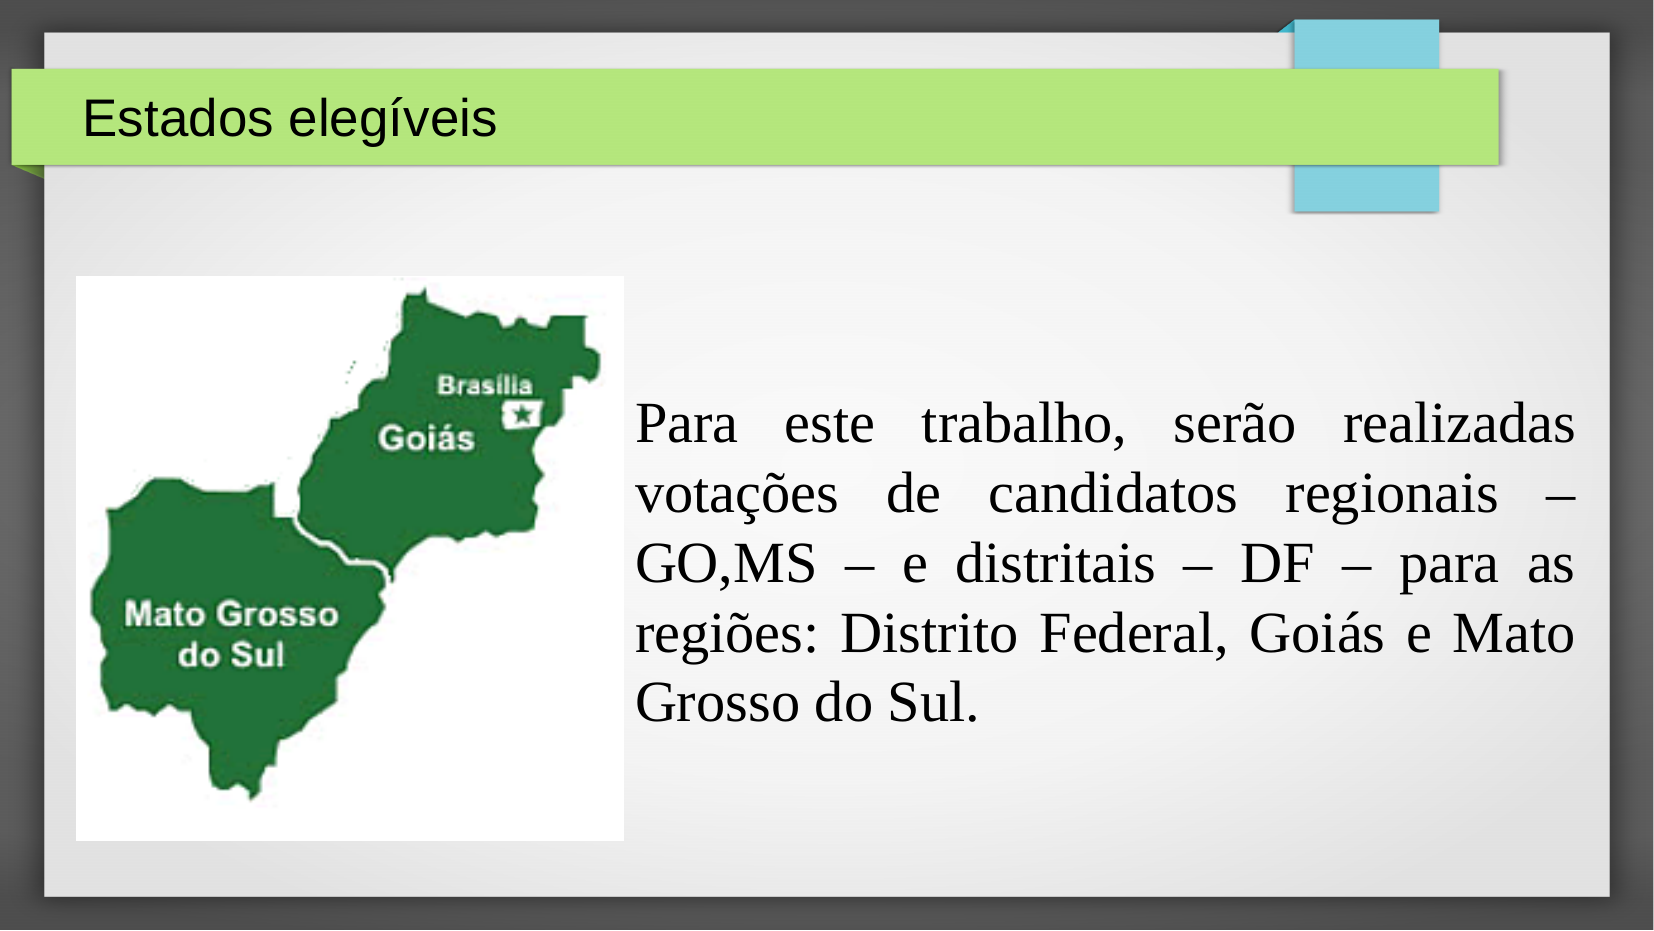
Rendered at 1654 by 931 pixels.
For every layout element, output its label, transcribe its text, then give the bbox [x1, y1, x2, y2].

title Estados elegíveis [82, 37, 1264, 193]
picture [0, 0, 1654, 930]
subtitle Para este trabalho, serão realizadas votações de candidatos regionais – GO,MS – e distritais – DF – para as regiões: Distrito Federal, Goiás e Mato Grosso do Sul. [635, 276, 1577, 841]
